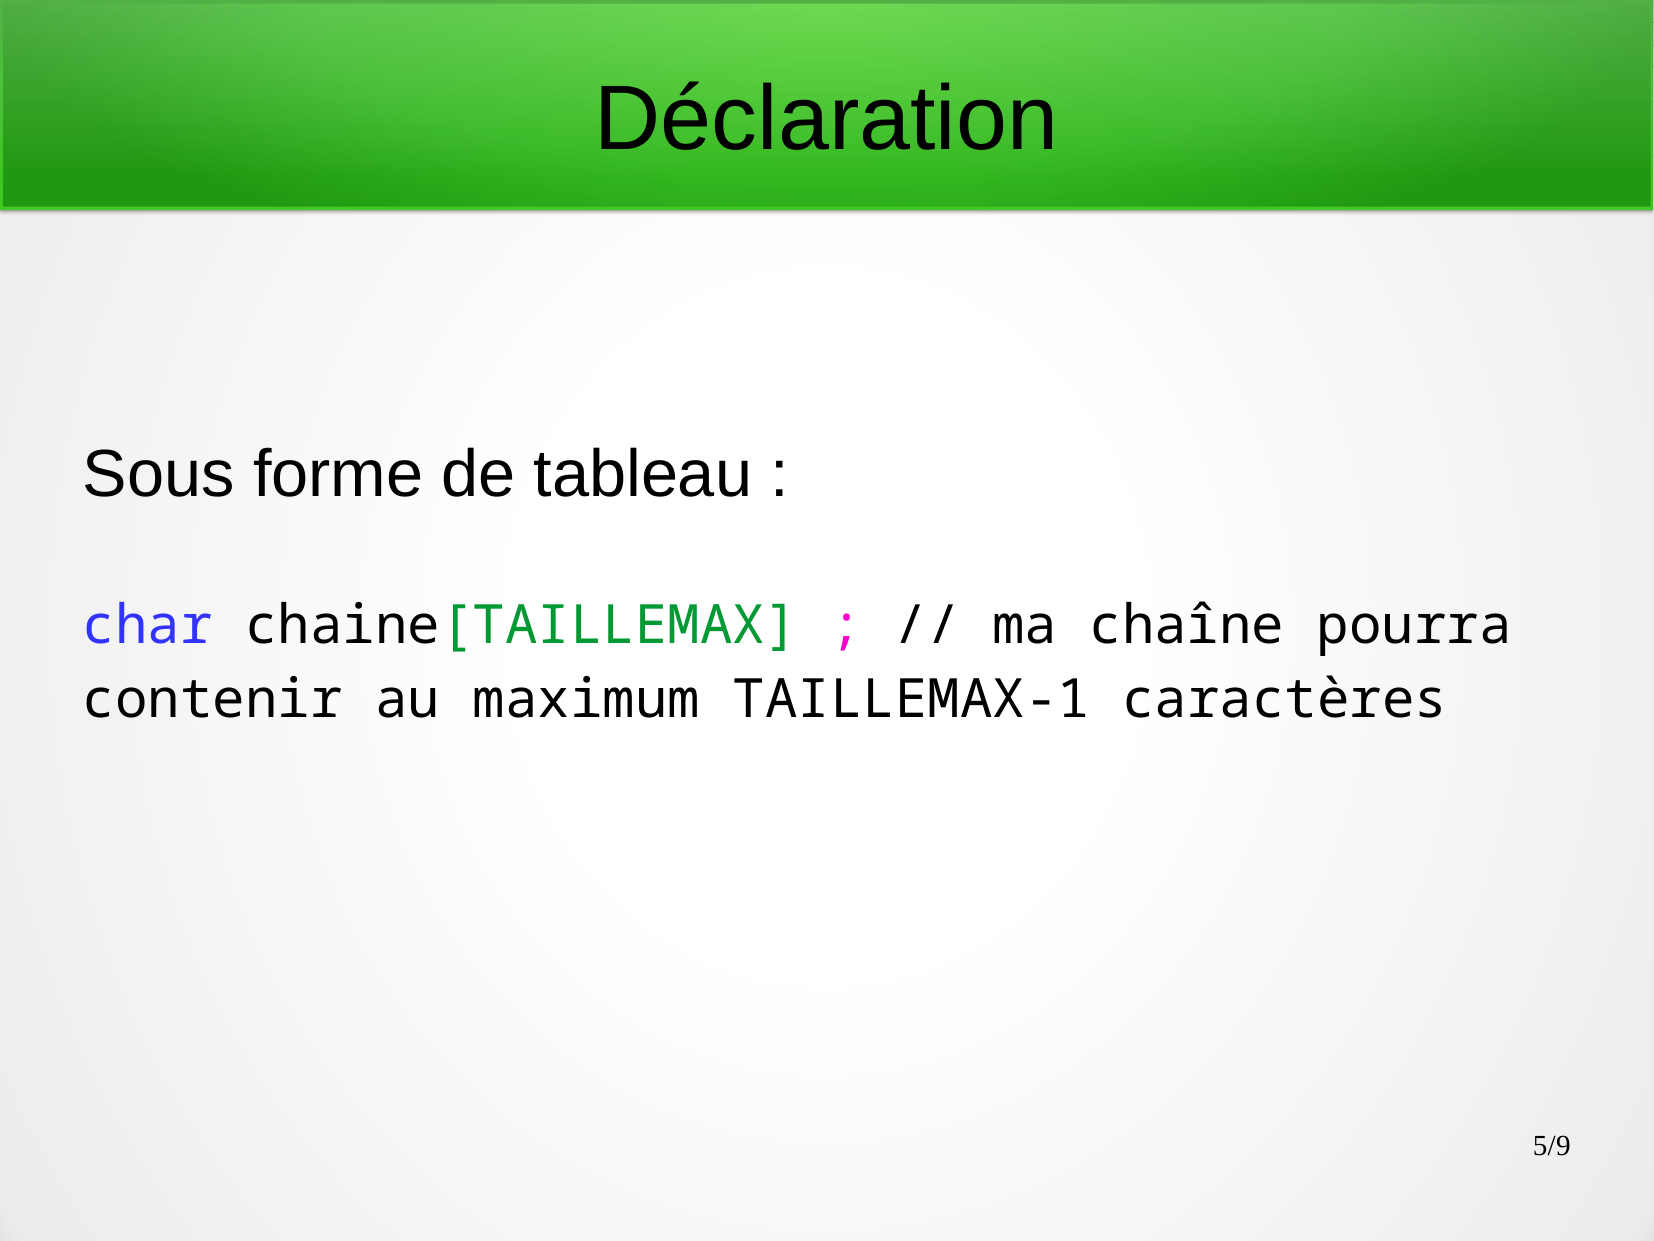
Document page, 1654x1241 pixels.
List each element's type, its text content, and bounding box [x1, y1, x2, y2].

title Déclaration [82, 47, 1571, 189]
subtitle Sous forme de tableau : char chaine[TAILLEMAX] ; // ma chaîne pourra contenir au maximum TAILLEMAX-1 caractères [82, 299, 1571, 1019]
